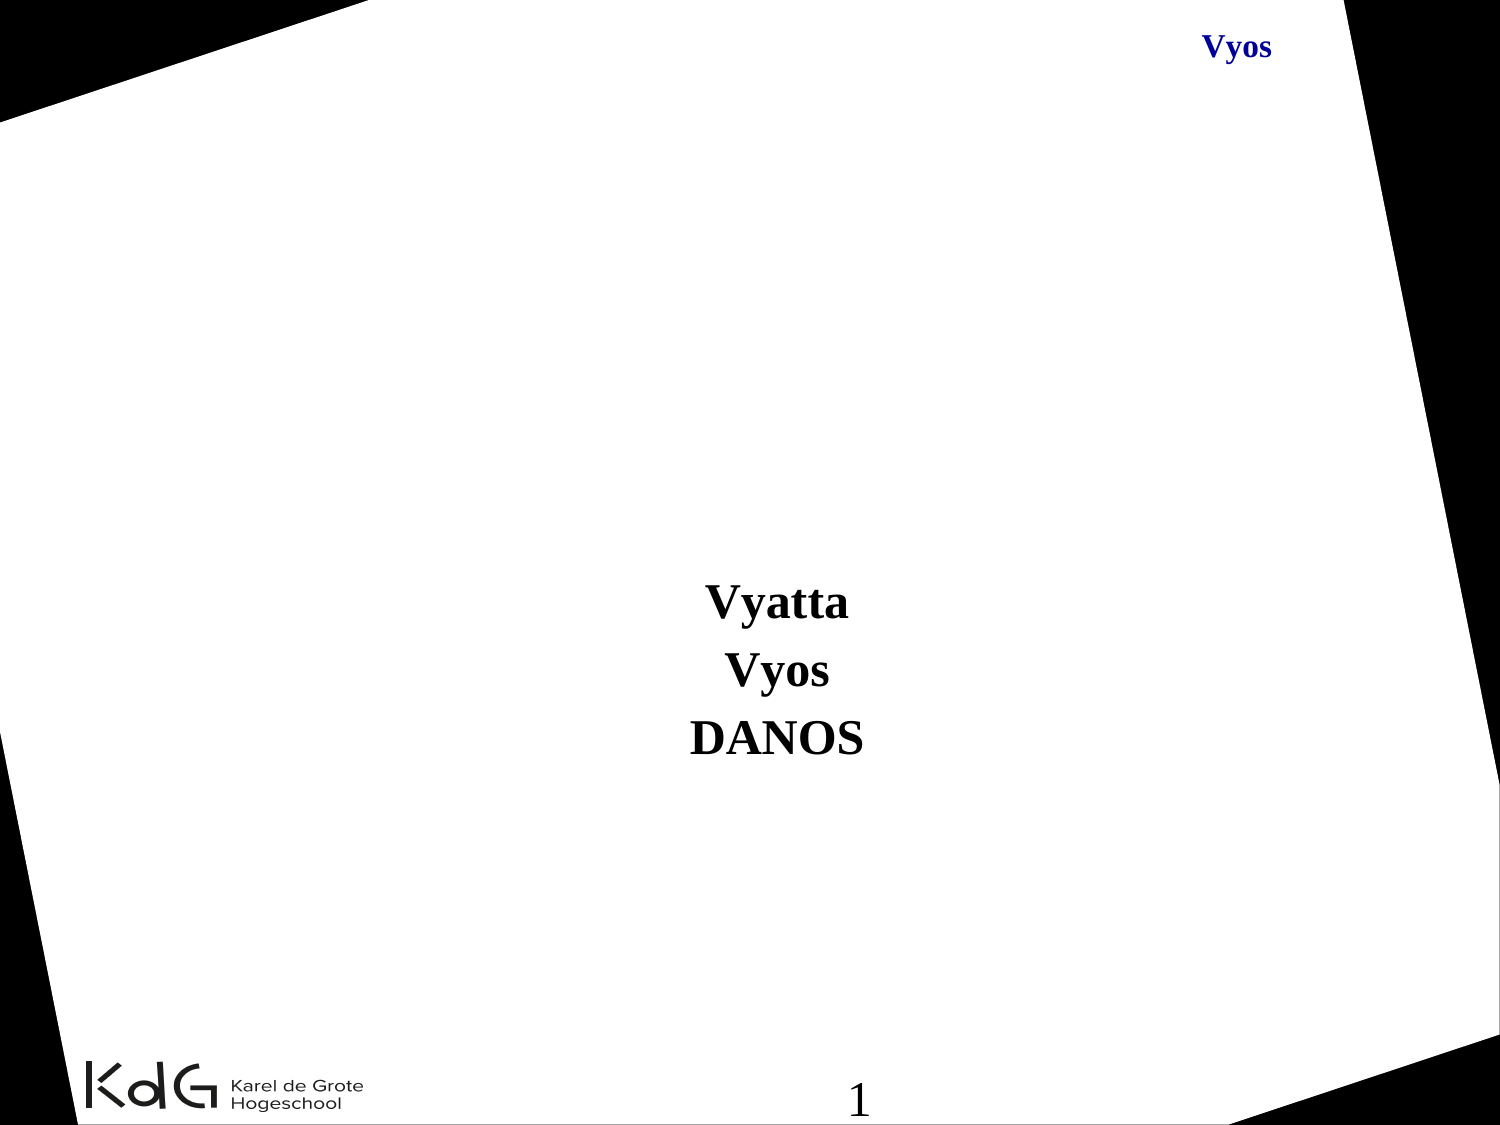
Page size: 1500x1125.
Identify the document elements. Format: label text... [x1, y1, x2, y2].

picture [86, 1061, 363, 1112]
subtitle Vyatta Vyos DANOS [220, 566, 1334, 855]
